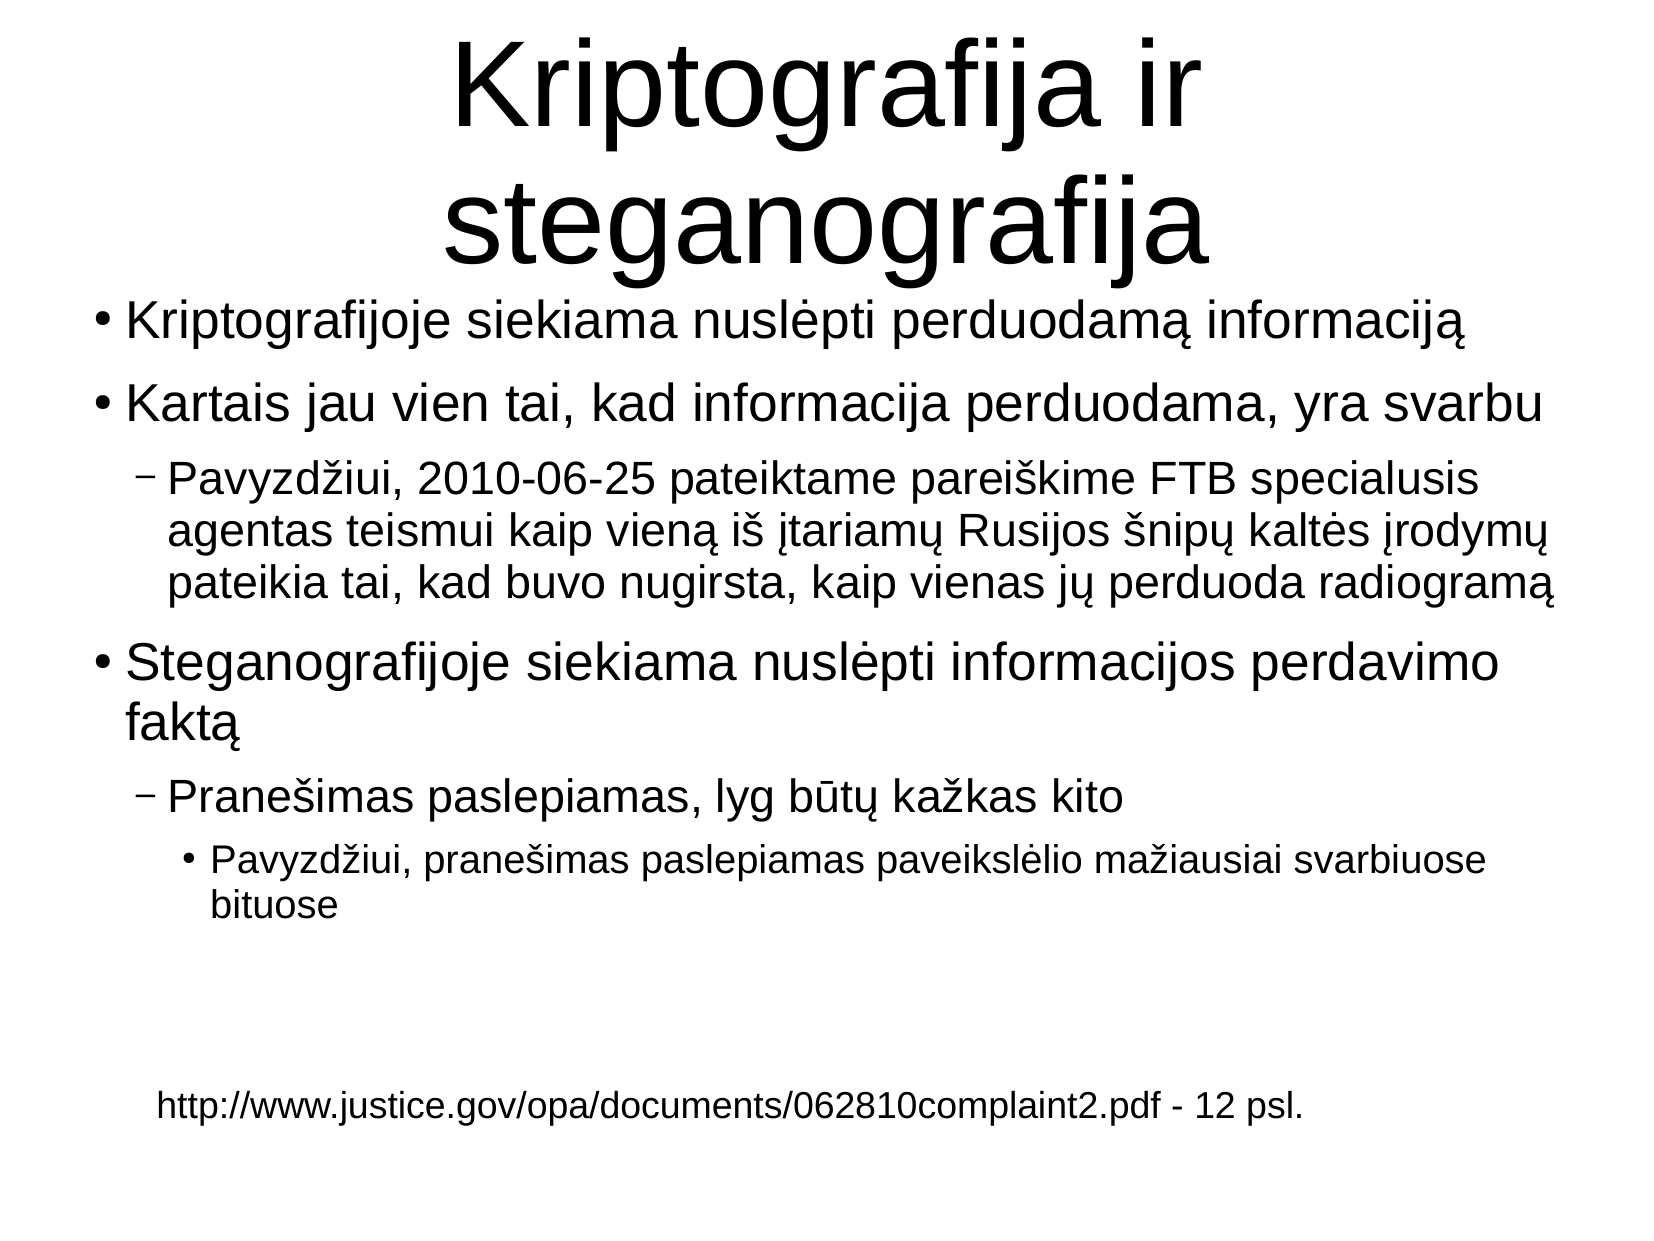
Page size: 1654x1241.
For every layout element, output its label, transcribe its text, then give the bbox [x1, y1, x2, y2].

text_box http://www.justice.gov/opa/documents/062810complaint2.pdf - 12 psl. [141, 1076, 1320, 1134]
list Kriptografijoje siekiama nuslėpti perduodamą informaciją Kartais jau vien tai, kad informacija perduodama, yra svarbu Pavyzdžiui, 2010-06-25 pateiktame pareiškime FTB specialusis agentas teismui kaip vieną iš įtariamų Rusijos šnipų kaltės įrodymų pateikia tai, kad buvo nugirsta, kaip vienas jų perduoda radiogramą Steganografijoje siekiama nuslėpti informacijos perdavimo faktą Pranešimas paslepiamas, lyg būtų kažkas kito Pavyzdžiui, pranešimas paslepiamas paveikslėlio mažiausiai svarbiuose bituose [82, 290, 1571, 1010]
title Kriptografija ir steganografija [82, 16, 1571, 290]
